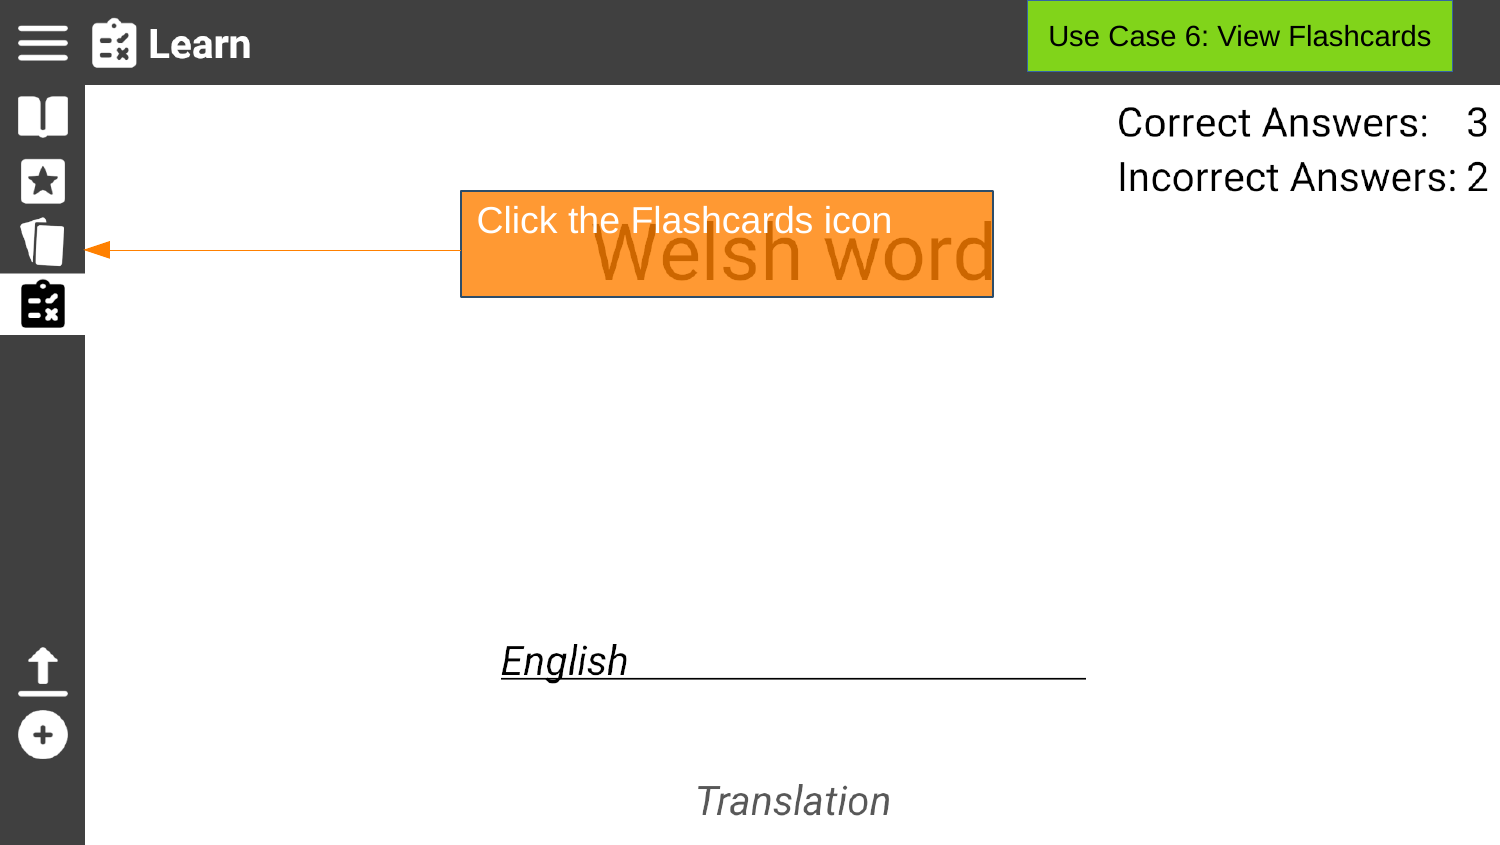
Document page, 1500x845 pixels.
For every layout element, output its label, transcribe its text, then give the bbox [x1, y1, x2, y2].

text_box Use Case 6: View Flashcards [1027, 0, 1453, 72]
text_box Click the Flashcards icon [460, 190, 993, 298]
picture [0, 0, 1500, 845]
